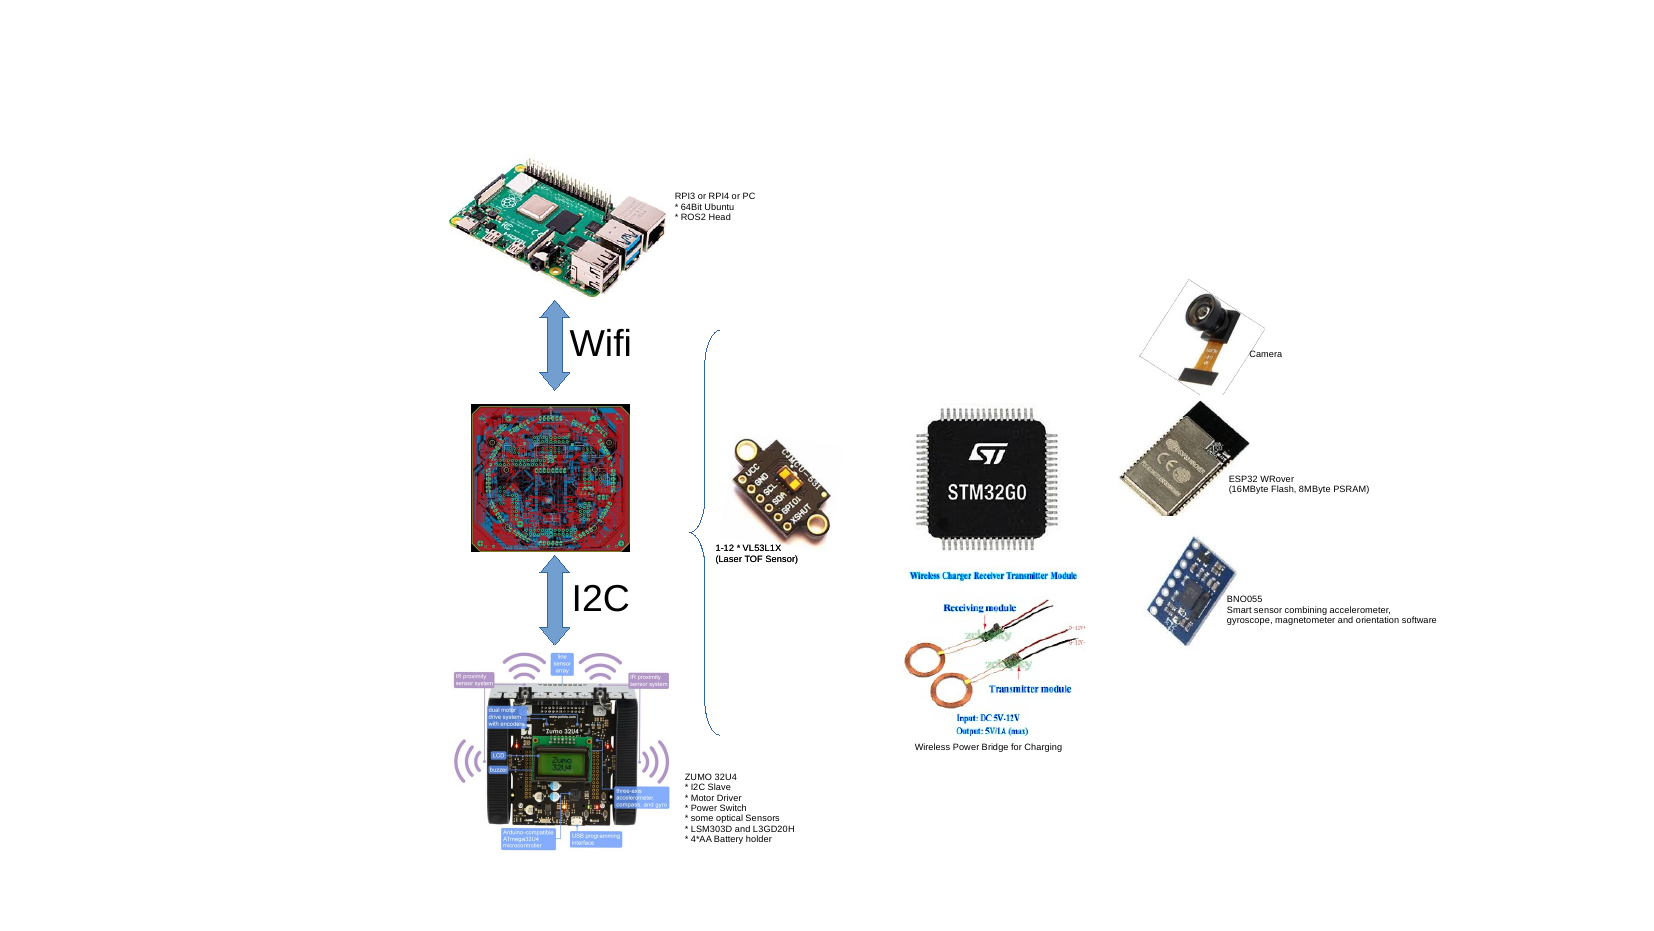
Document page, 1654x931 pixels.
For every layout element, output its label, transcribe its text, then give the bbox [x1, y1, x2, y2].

picture [471, 404, 630, 552]
picture [910, 403, 1061, 552]
picture [1110, 279, 1266, 673]
text_box [539, 300, 570, 391]
text_box ESP32 WRover (16MByte Flash, 8MByte PSRAM) [1213, 466, 1385, 503]
text_box I2C [556, 570, 645, 627]
text_box [539, 555, 570, 645]
text_box ZUMO 32U4 * I2C Slave * Motor Driver * Power Switch * some optical Sensors * LSM303D and L3GD20H * 4*AA Battery holder [670, 765, 811, 863]
picture [447, 645, 675, 854]
text_box RPI3 or RPI4 or PC * 64Bit Ubuntu * ROS2 Head [660, 184, 771, 241]
text_box Wifi [554, 315, 647, 372]
text_box Camera [1234, 341, 1298, 367]
text_box BNO055 Smart sensor combining accelerometer, gyroscope, magnetometer and orientation software [1212, 587, 1456, 633]
picture [449, 119, 666, 336]
picture [720, 431, 843, 552]
text_box 1-12 * VL53L1X (Laser TOF Sensor) [700, 536, 814, 572]
picture [903, 566, 1086, 747]
text_box Wireless Power Bridge for Charging [900, 735, 1078, 761]
